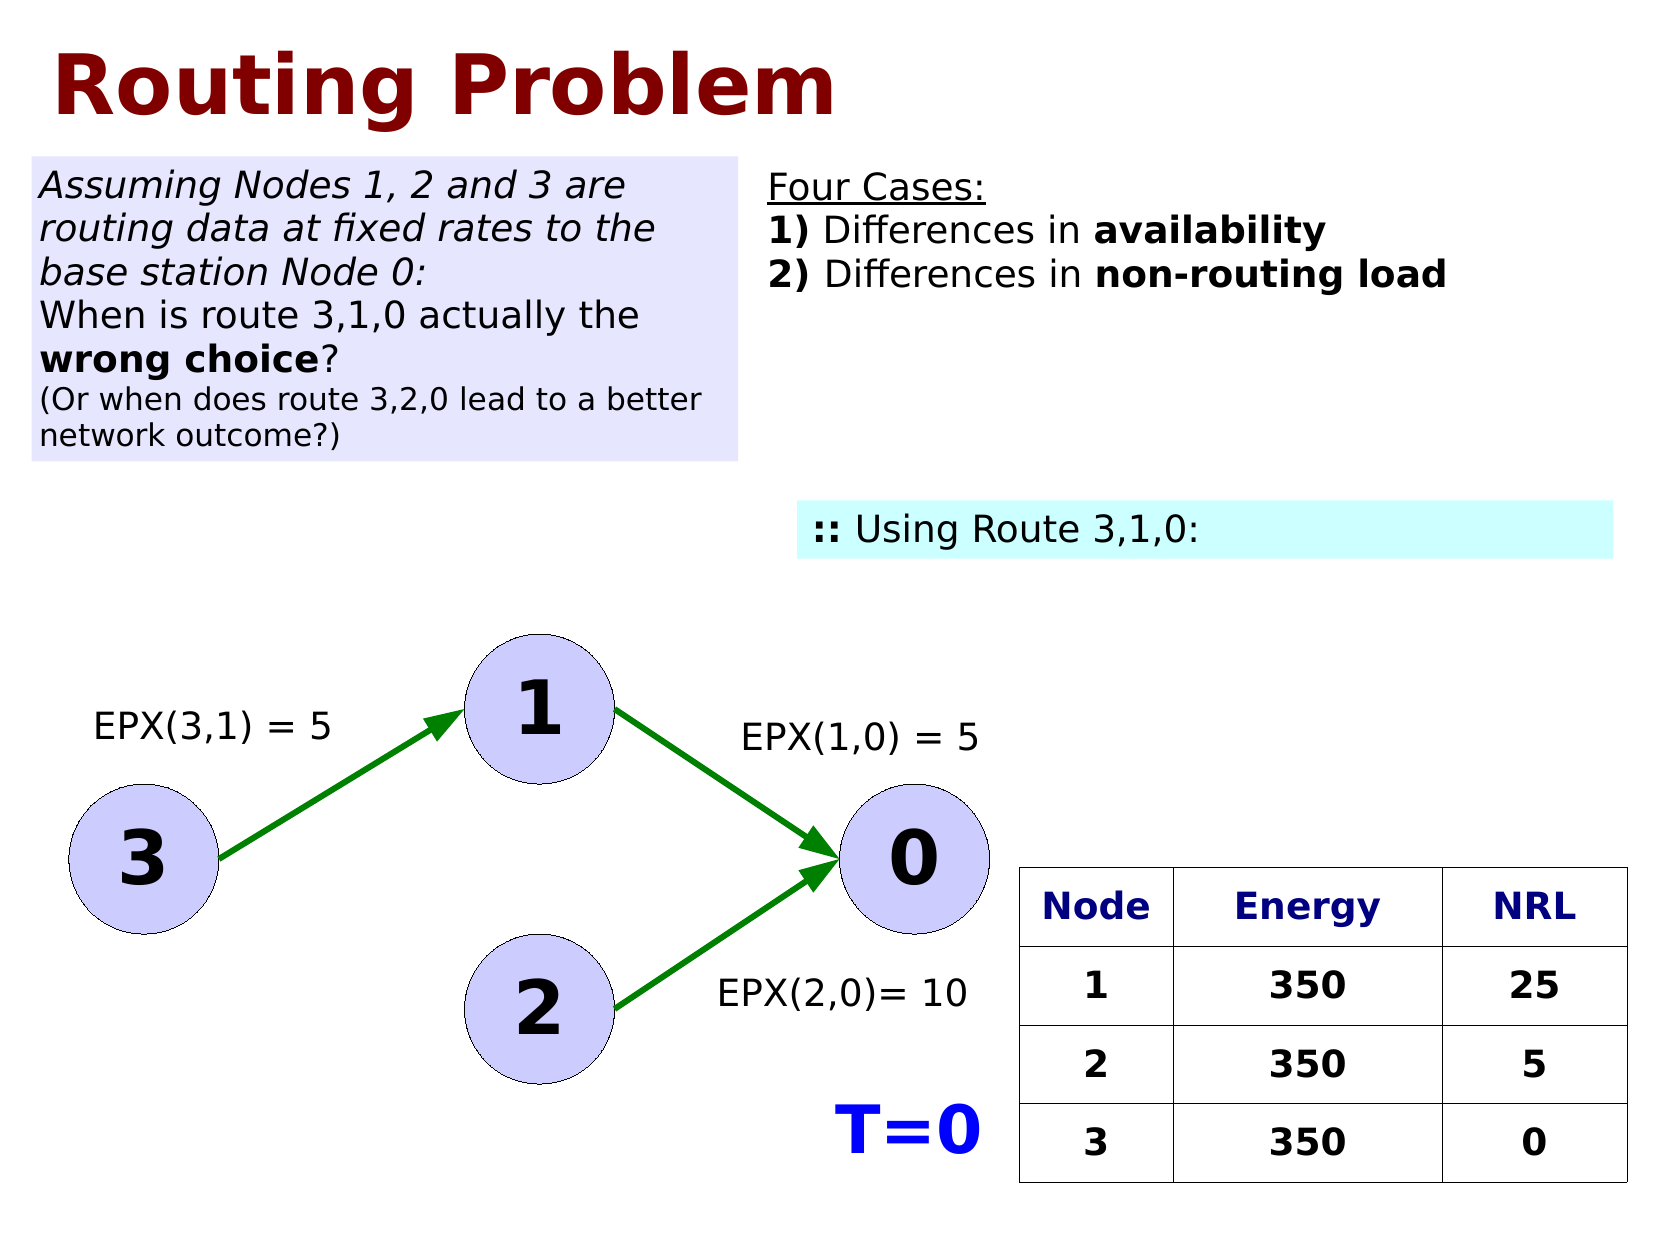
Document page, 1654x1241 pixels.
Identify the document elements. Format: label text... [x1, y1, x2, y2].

text_box 2 [464, 934, 615, 1085]
table_cell 350 [1174, 1104, 1442, 1182]
table_cell 3 [1020, 1104, 1173, 1182]
text_box :: Using Route 3,1,0: [797, 500, 1614, 559]
text_box 0 [839, 784, 990, 935]
text_box EPX(1,0) = 5 [725, 708, 996, 768]
table_cell 2 [1020, 1026, 1173, 1103]
table_cell 0 [1443, 1104, 1627, 1182]
text_box T=0 [820, 1084, 999, 1180]
table_cell 1 [1020, 947, 1173, 1025]
title Routing Problem [51, 0, 1654, 173]
table_header NRL [1443, 868, 1627, 946]
text_box EPX(3,1) = 5 [78, 697, 348, 756]
text_box 1 [464, 634, 615, 785]
text_box EPX(2,0)= 10 [701, 964, 984, 1055]
table_header Node [1020, 868, 1173, 946]
table_cell 350 [1174, 1026, 1442, 1103]
table_cell 350 [1174, 947, 1442, 1025]
text_box Assuming Nodes 1, 2 and 3 are routing data at fixed rates to the base station Node 0: When is route 3,1,0 actually the wrong choice? (Or when does route 3,2,0 lead to a better network outcome?) [31, 156, 739, 462]
text_box 3 [68, 784, 219, 935]
text_box Four Cases: 1) Differences in availability 2) Differences in non-routing load [752, 157, 1520, 478]
table_cell 5 [1443, 1026, 1627, 1103]
table_cell 25 [1443, 947, 1627, 1025]
table_header Energy [1174, 868, 1442, 946]
